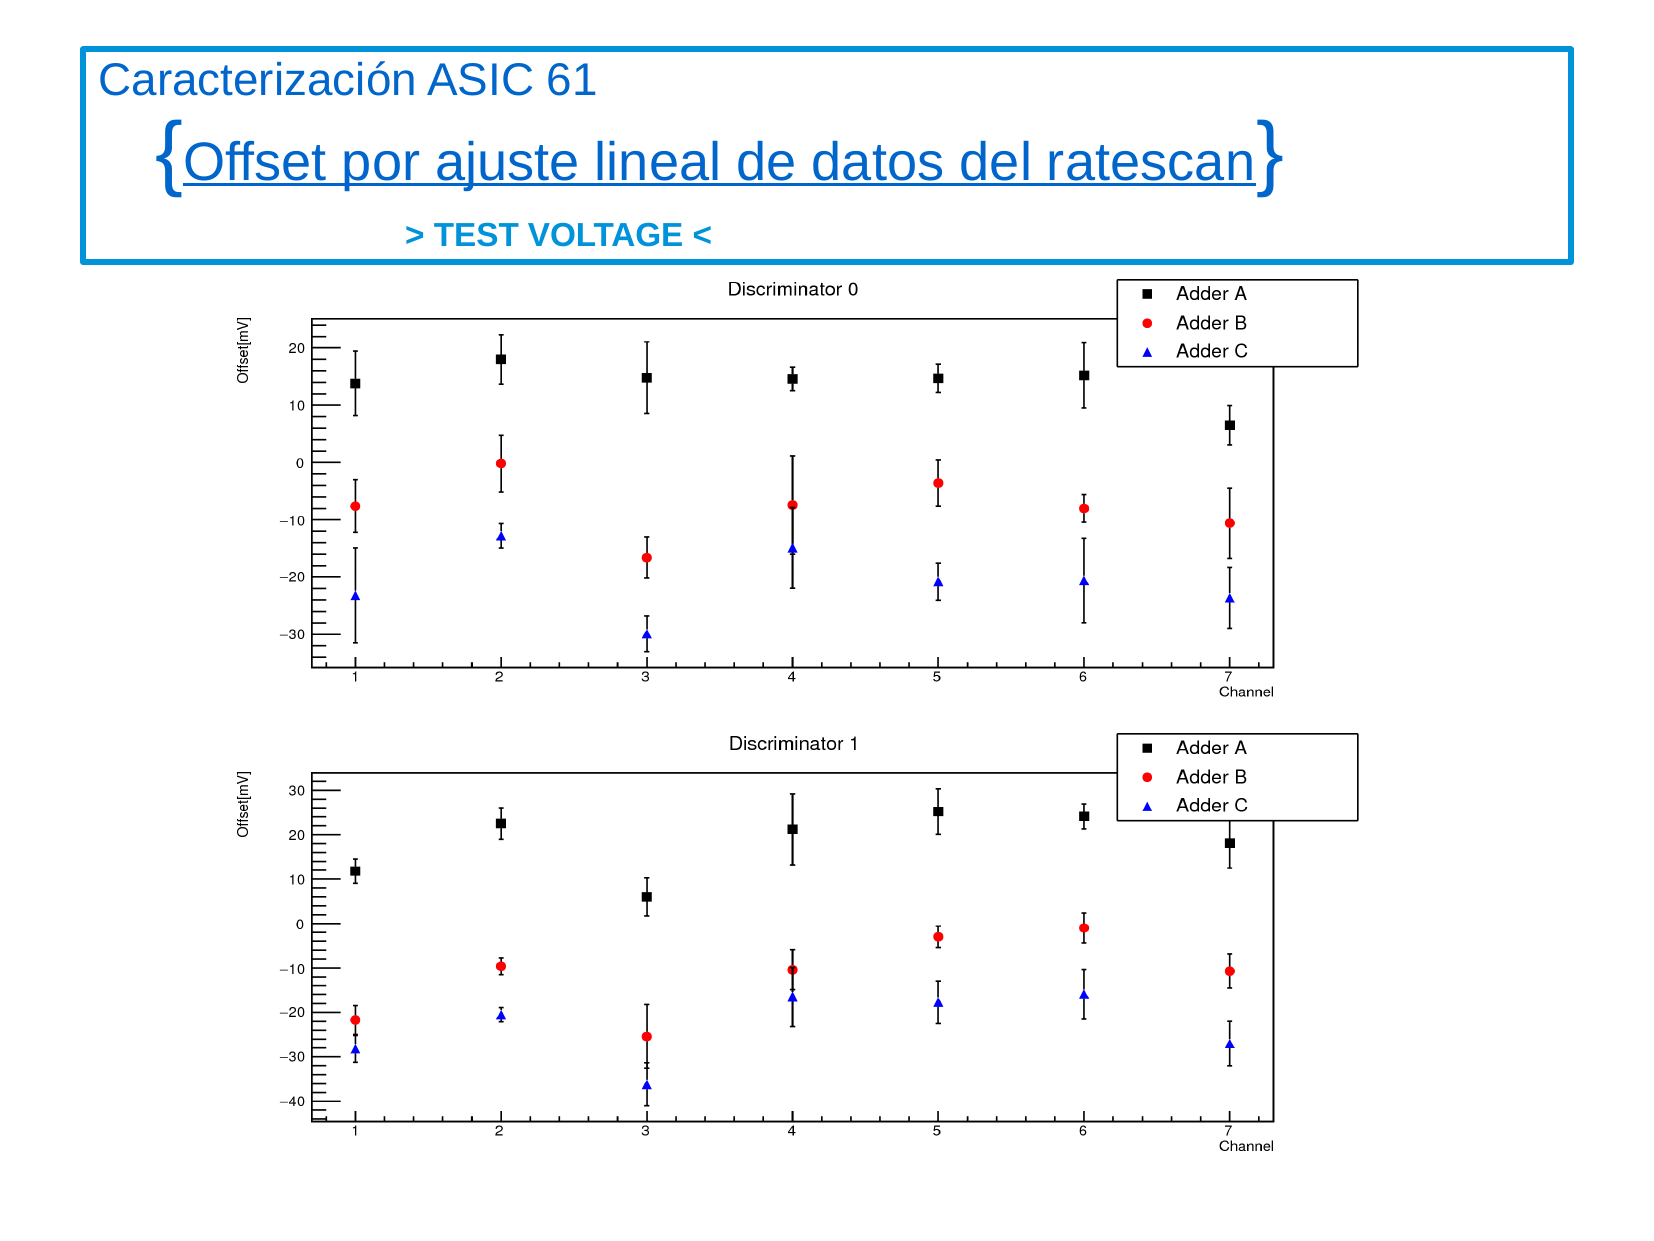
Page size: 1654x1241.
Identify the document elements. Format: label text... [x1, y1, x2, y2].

title Caracterización ASIC 61 {Offset por ajuste lineal de datos del ratescan} > TEST VOLTAGE < [82, 49, 1571, 263]
picture [177, 266, 1371, 1229]
